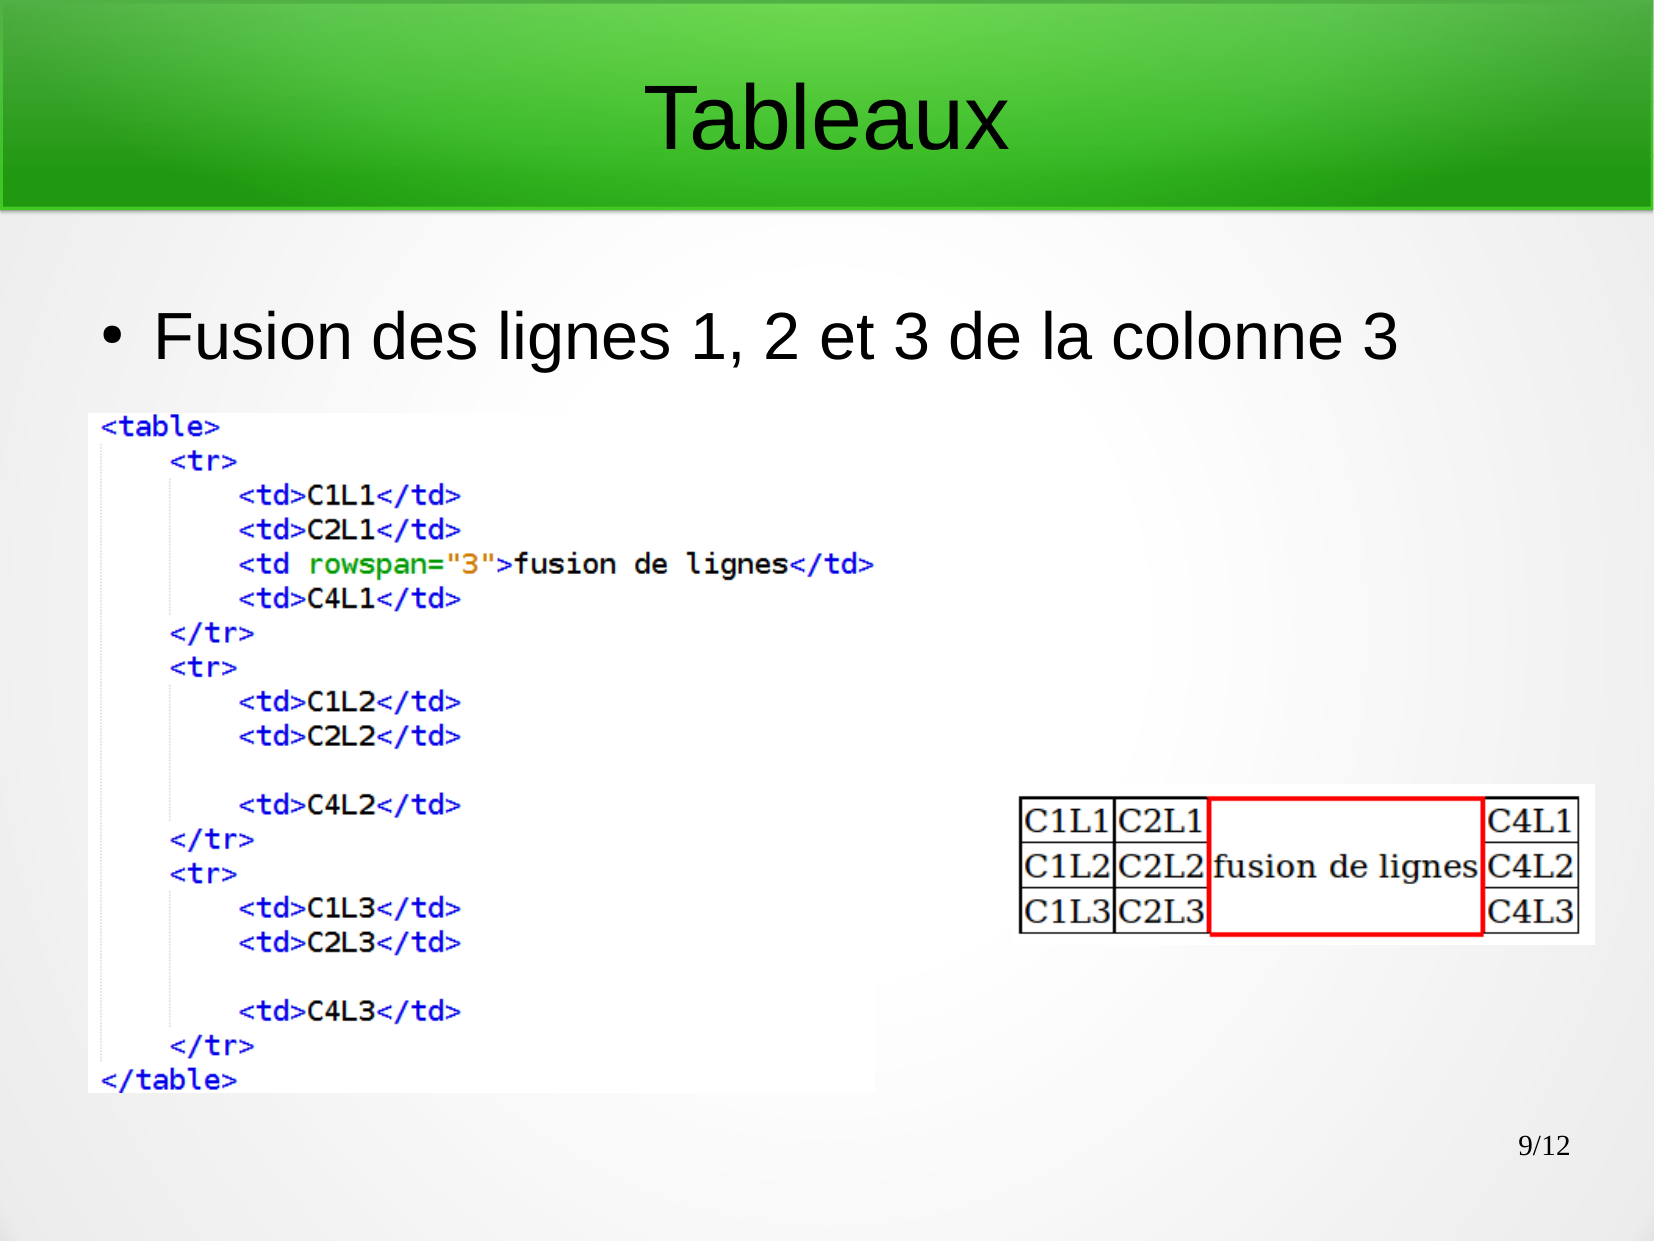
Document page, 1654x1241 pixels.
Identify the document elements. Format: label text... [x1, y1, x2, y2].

picture [88, 413, 875, 1093]
list Fusion des lignes 1, 2 et 3 de la colonne 3 [82, 299, 1571, 1019]
picture [1013, 784, 1595, 945]
title Tableaux [82, 47, 1571, 189]
